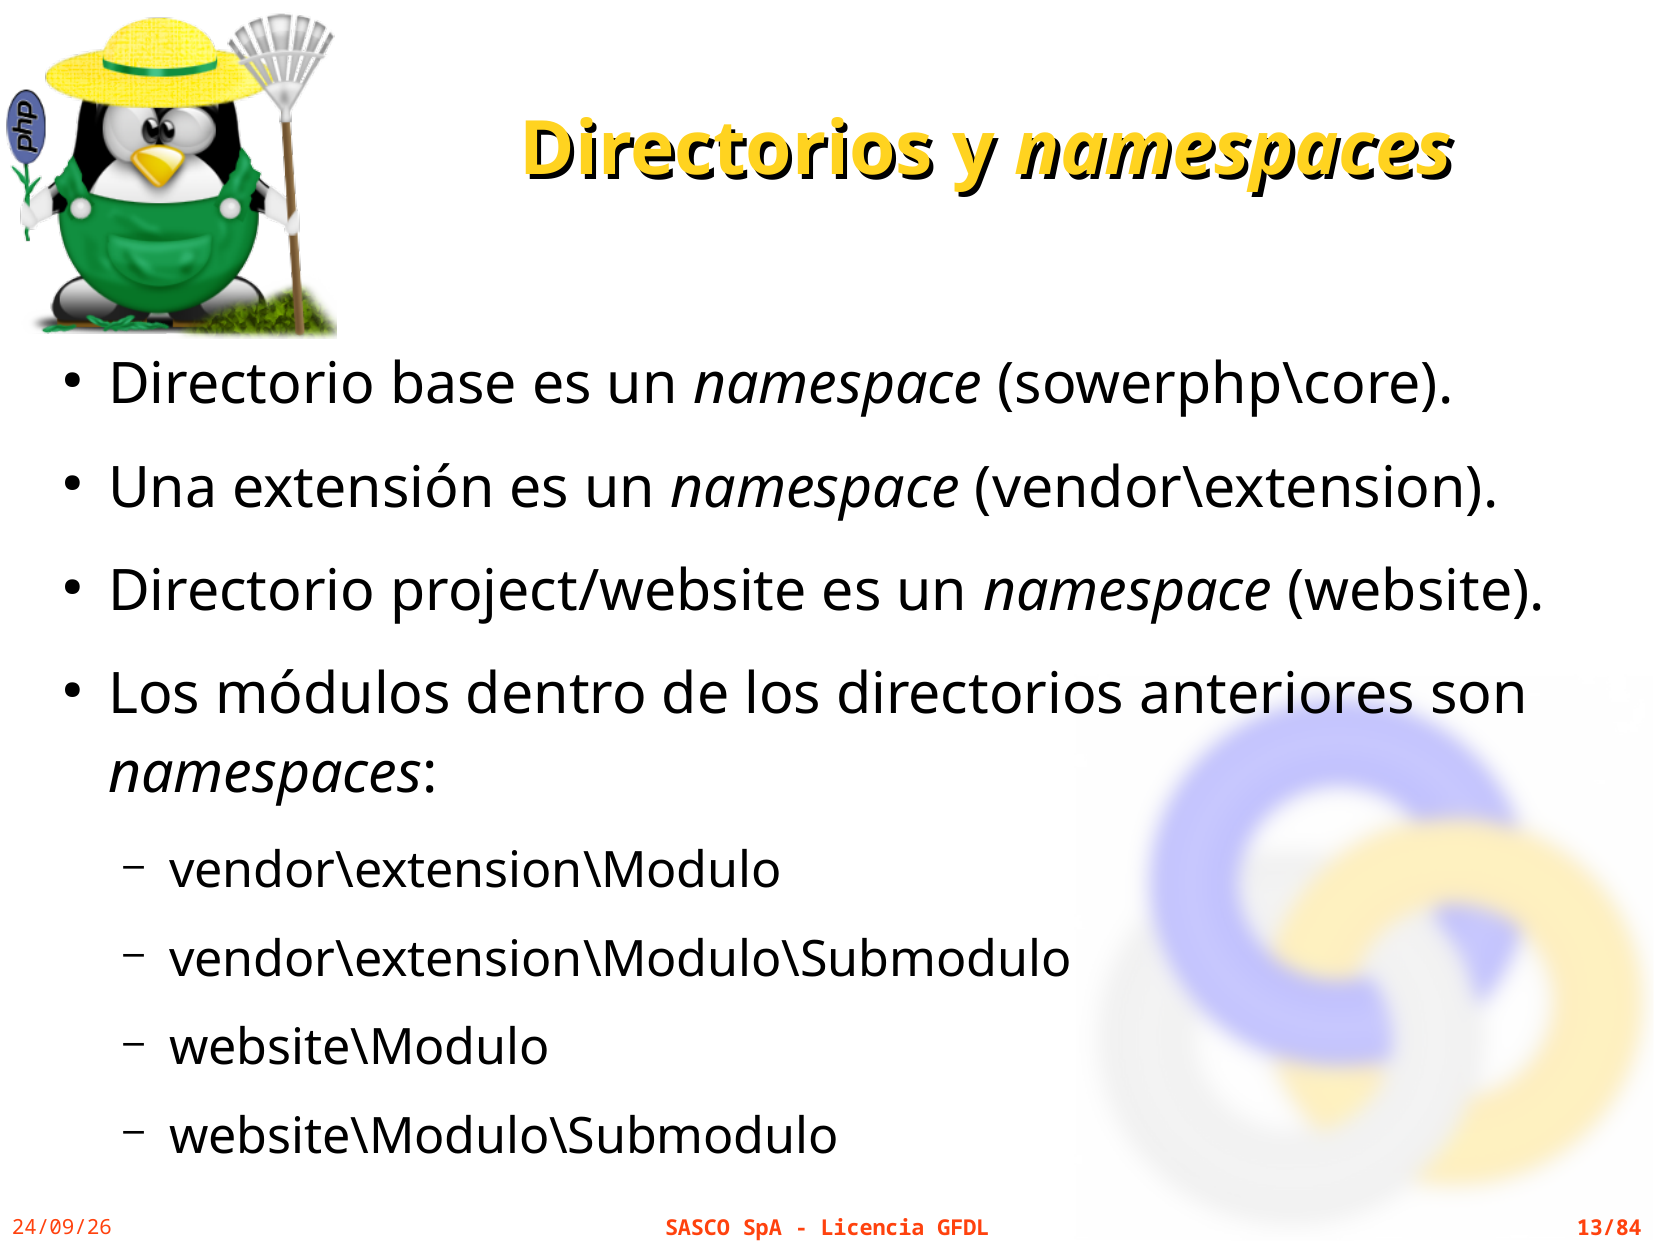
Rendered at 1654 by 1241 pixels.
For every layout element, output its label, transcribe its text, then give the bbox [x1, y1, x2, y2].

list Directorio base es un namespace (sowerphp\core). Una extensión es un namespace (vendor\extension). Directorio project/website es un namespace (website). Los módulos dentro de los directorios anteriores son namespaces: vendor\extension\Modulo vendor\extension\Modulo\Submodulo website\Modulo website\Modulo\Submodulo [47, 342, 1607, 1182]
picture [1074, 657, 1654, 1241]
picture [4, 5, 337, 339]
title Directorios y namespaces [366, 35, 1607, 257]
